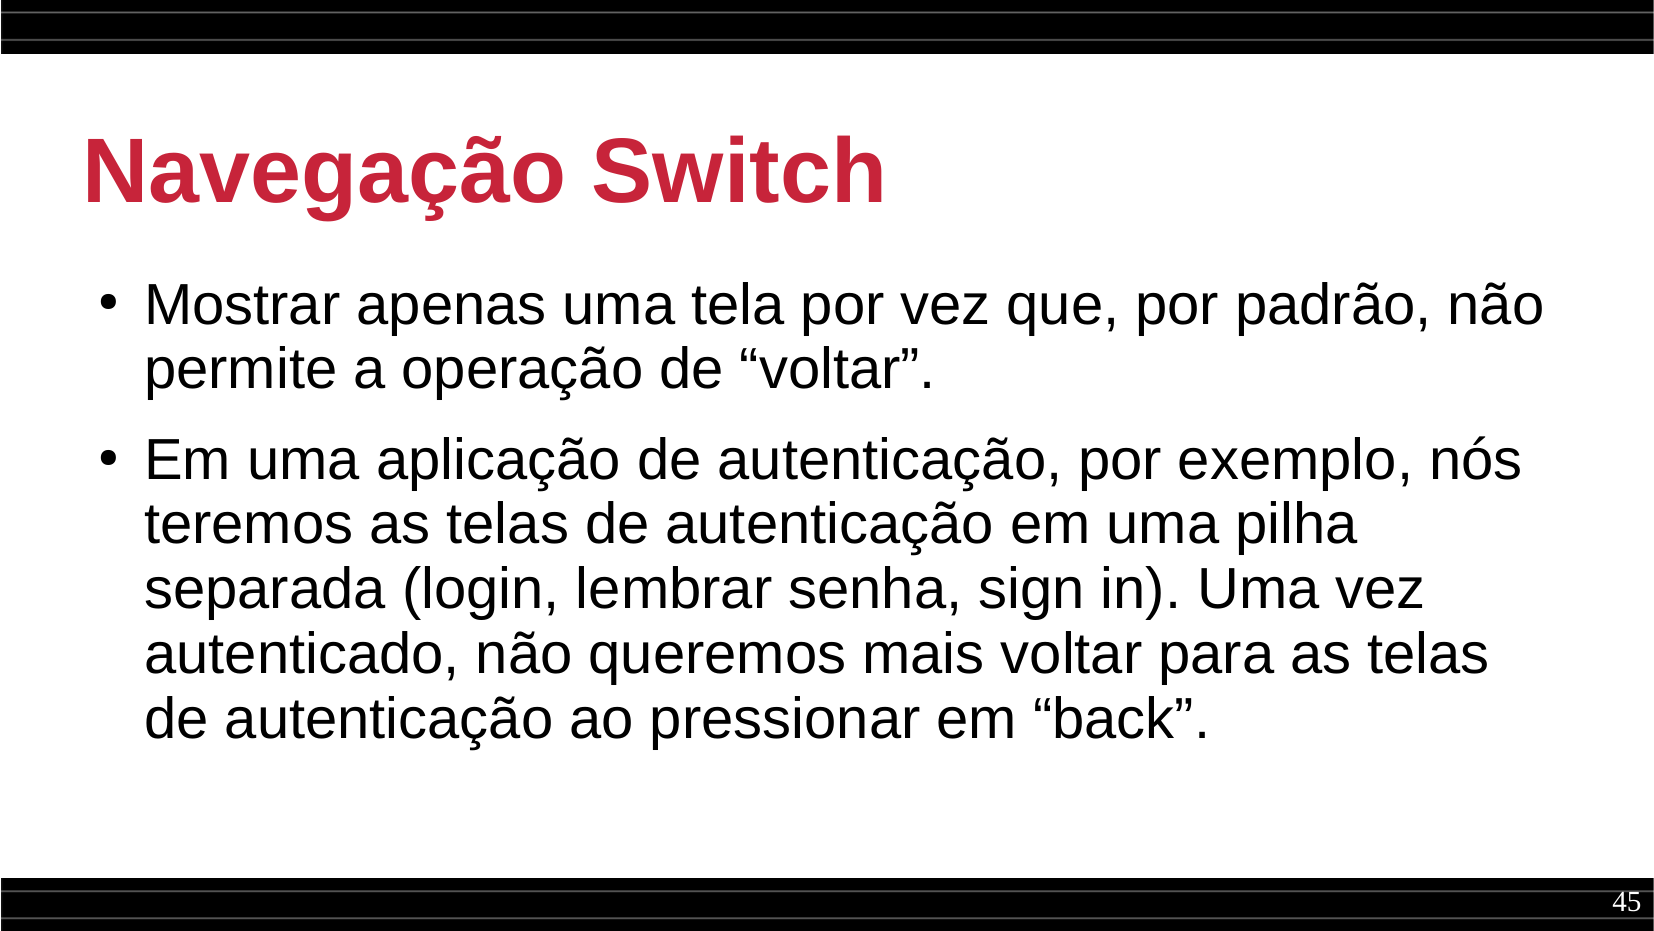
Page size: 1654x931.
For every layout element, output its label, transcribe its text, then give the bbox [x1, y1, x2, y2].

title Navegação Switch [82, 92, 1571, 249]
picture [1, 0, 1654, 54]
picture [1, 878, 1654, 931]
list Mostrar apenas uma tela por vez que, por padrão, não permite a operação de “voltar”. Em uma aplicação de autenticação, por exemplo, nós teremos as telas de autenticação em uma pilha separada (login, lembrar senha, sign in). Uma vez autenticado, não queremos mais voltar para as telas de autenticação ao pressionar em “back”. [82, 271, 1571, 758]
